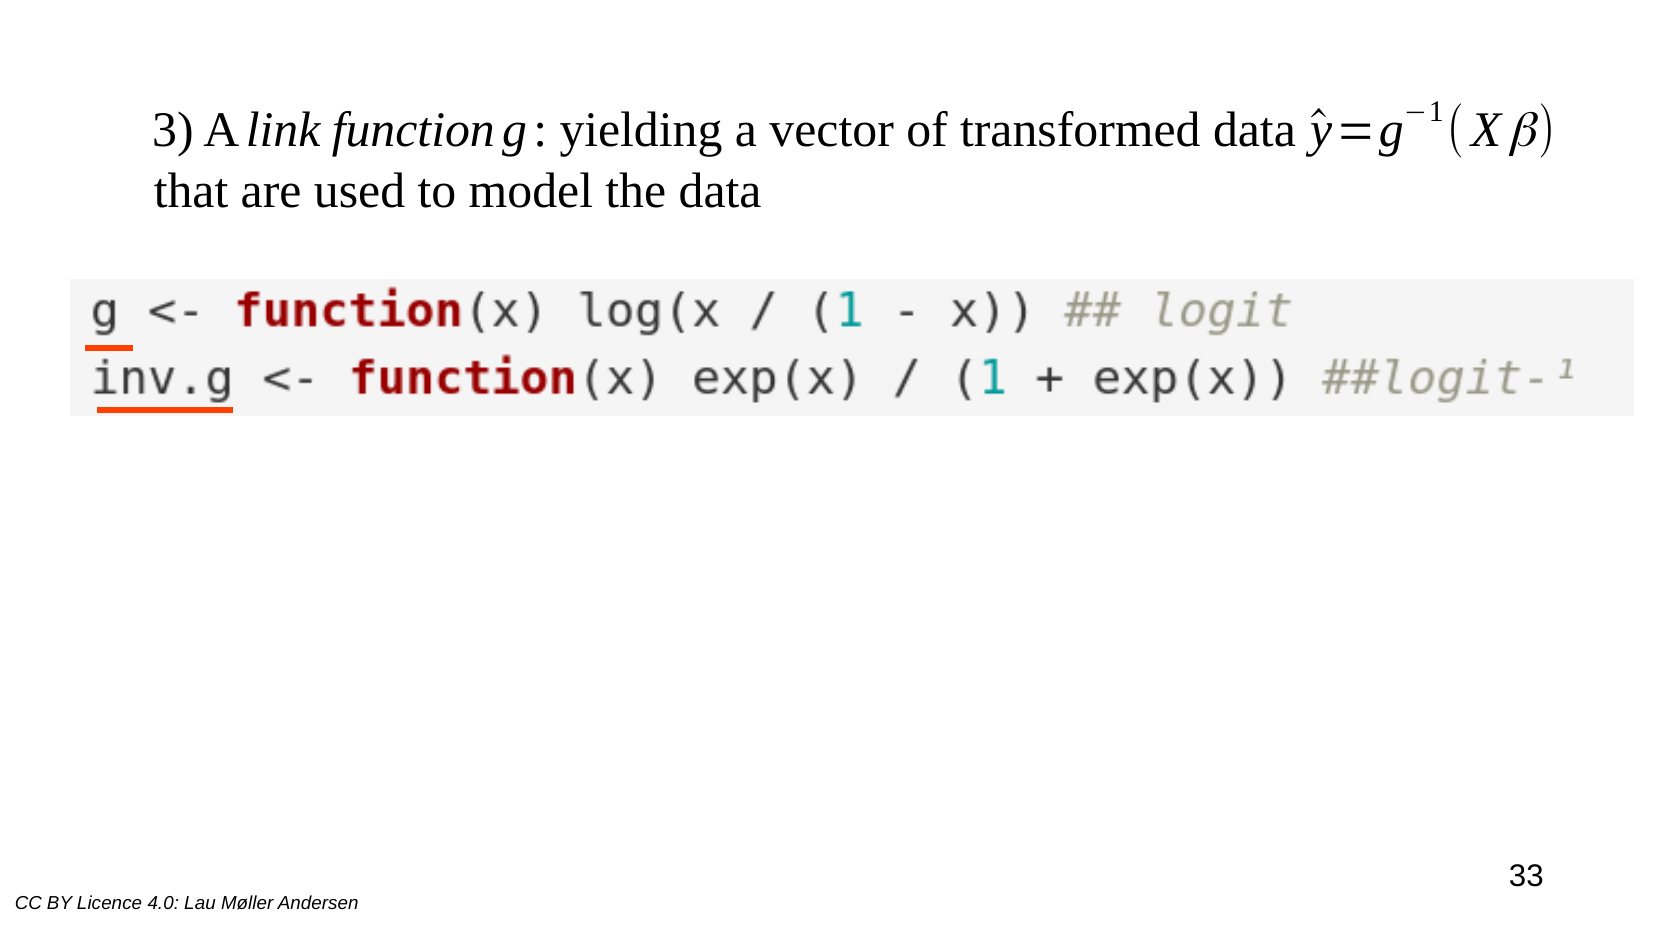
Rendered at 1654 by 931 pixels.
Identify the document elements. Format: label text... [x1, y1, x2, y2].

text_box <nummer> [1494, 850, 1654, 921]
picture [70, 279, 1634, 416]
chart [145, 94, 1562, 276]
text_box CC BY Licence 4.0: Lau Møller Andersen [0, 885, 388, 921]
